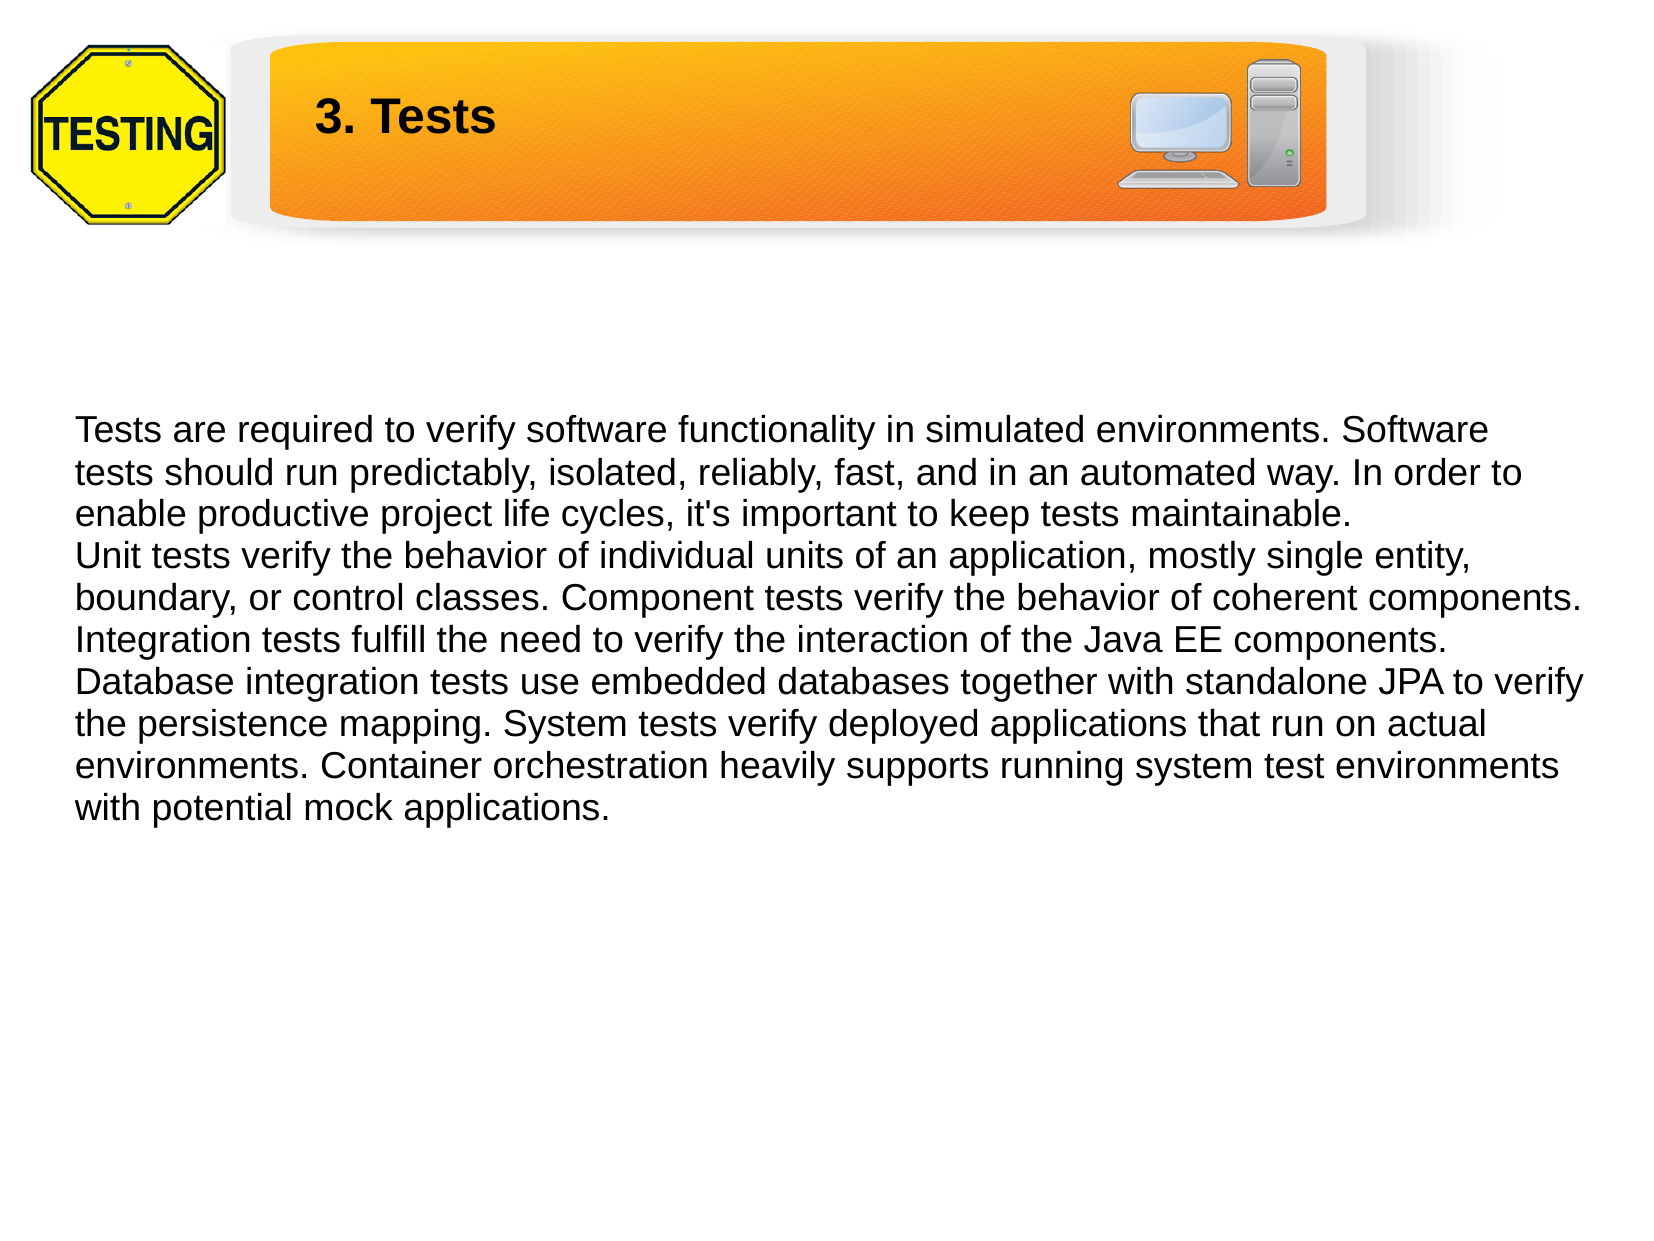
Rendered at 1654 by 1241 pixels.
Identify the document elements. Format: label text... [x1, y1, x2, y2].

text_box 3. Tests [300, 81, 1096, 211]
text_box Tests are required to verify software functionality in simulated environments. Software tests should run predictably, isolated, reliably, fast, and in an automated way. In order to enable productive project life cycles, it's important to keep tests maintainable. Unit tests verify the behavior of individual units of an application, mostly single entity, boundary, or control classes. Component tests verify the behavior of coherent components. Integration tests fulfill the need to verify the interaction of the Java EE components. Database integration tests use embedded databases together with standalone JPA to verify the persistence mapping. System tests verify deployed applications that run on actual environments. Container orchestration heavily supports running system test environments with potential mock applications. [60, 401, 1619, 1006]
picture [30, 20, 1531, 256]
